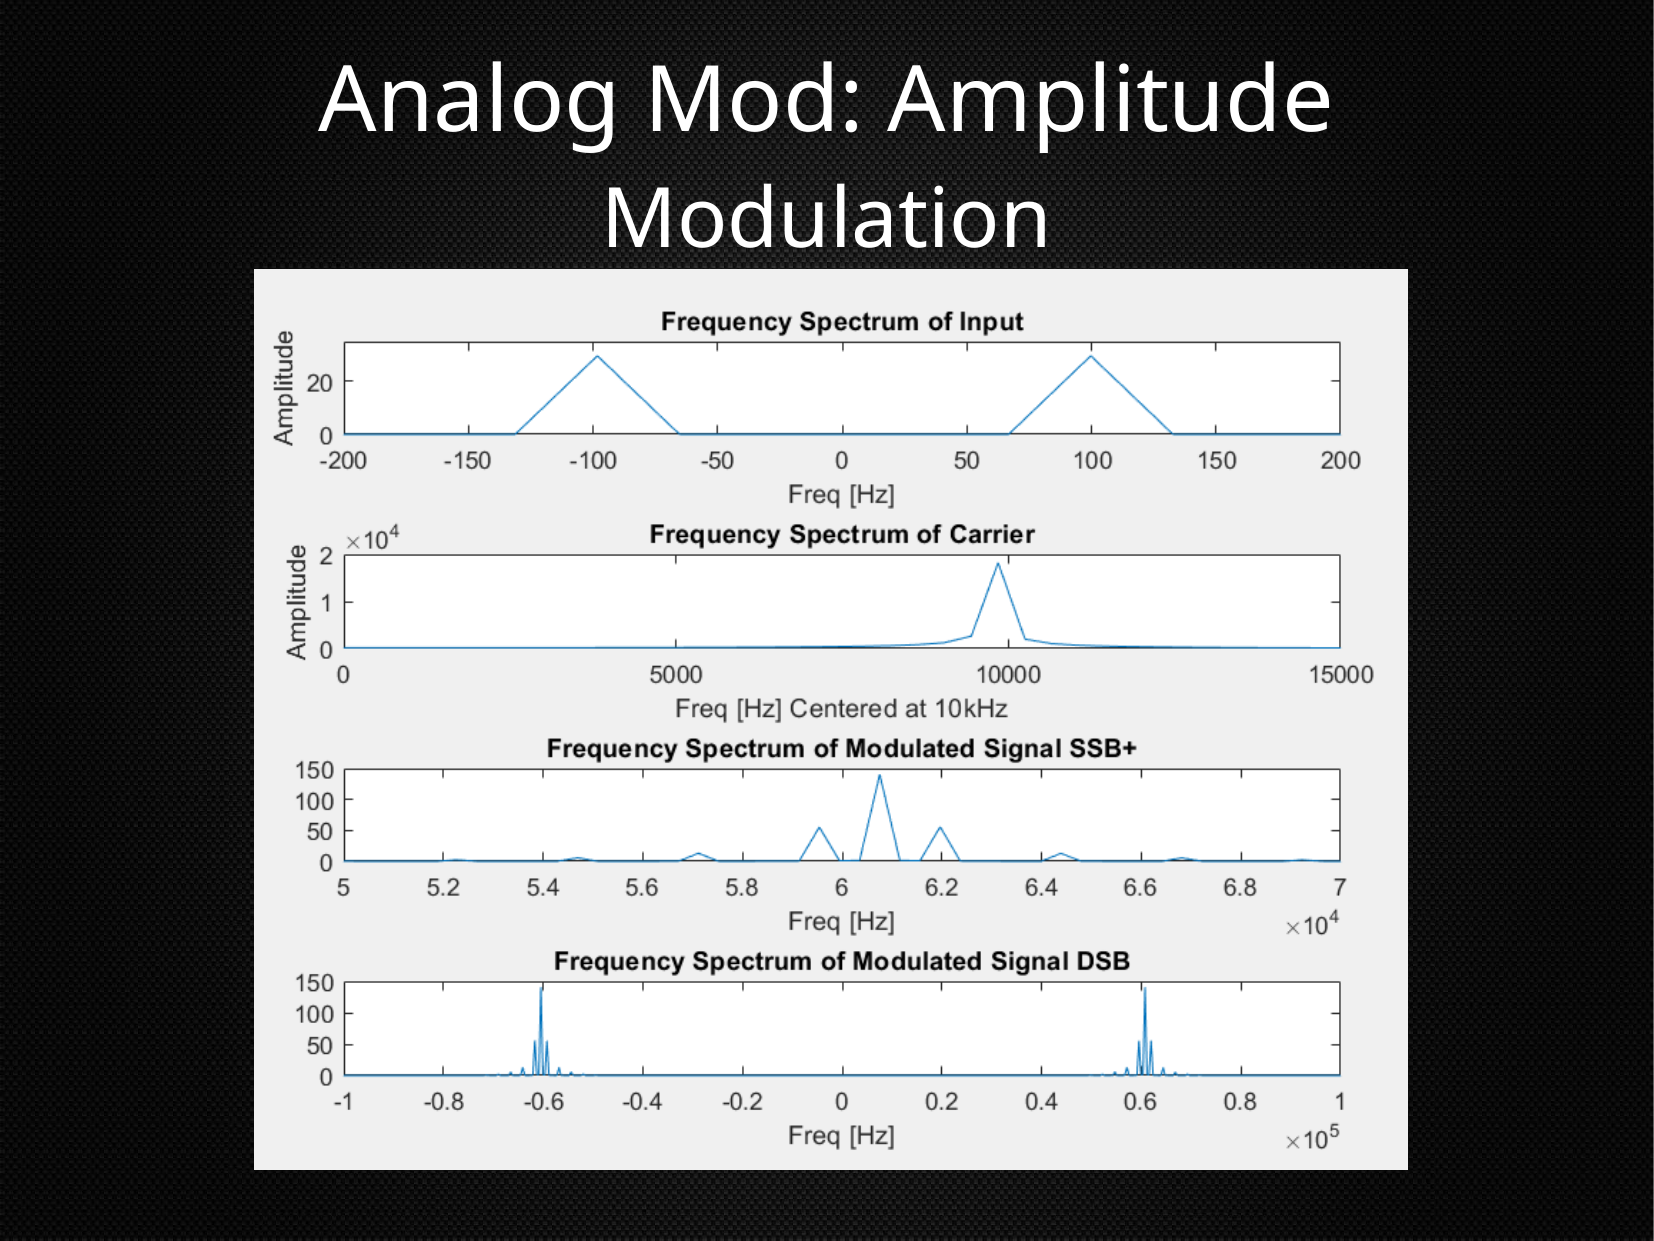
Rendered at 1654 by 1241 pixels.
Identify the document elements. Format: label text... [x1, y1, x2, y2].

picture [0, 0, 1654, 1241]
title Analog Mod: Amplitude Modulation [82, 18, 1571, 288]
